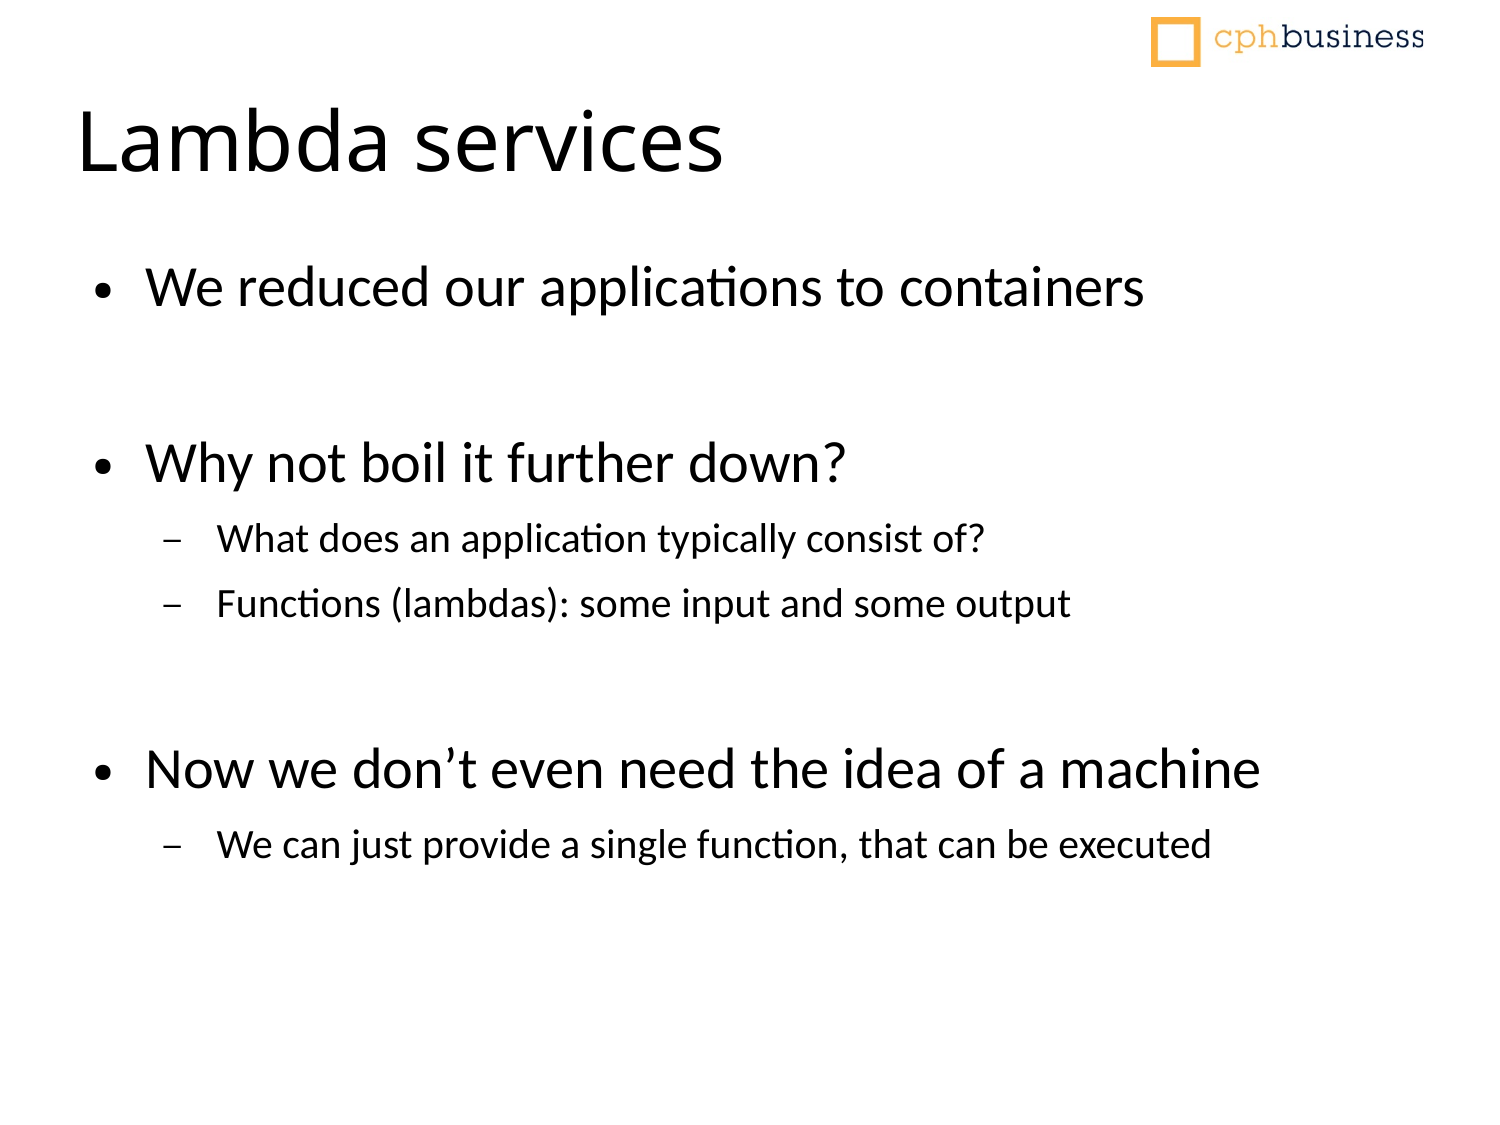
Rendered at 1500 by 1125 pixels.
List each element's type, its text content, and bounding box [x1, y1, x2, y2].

title Lambda services [75, 44, 1425, 233]
list We reduced our applications to containers Why not boil it further down? What does an application typically consist of? Functions (lambdas): some input and some output Now we don’t even need the idea of a machine We can just provide a single function, that can be executed [75, 263, 1425, 1016]
picture [1151, 17, 1424, 44]
